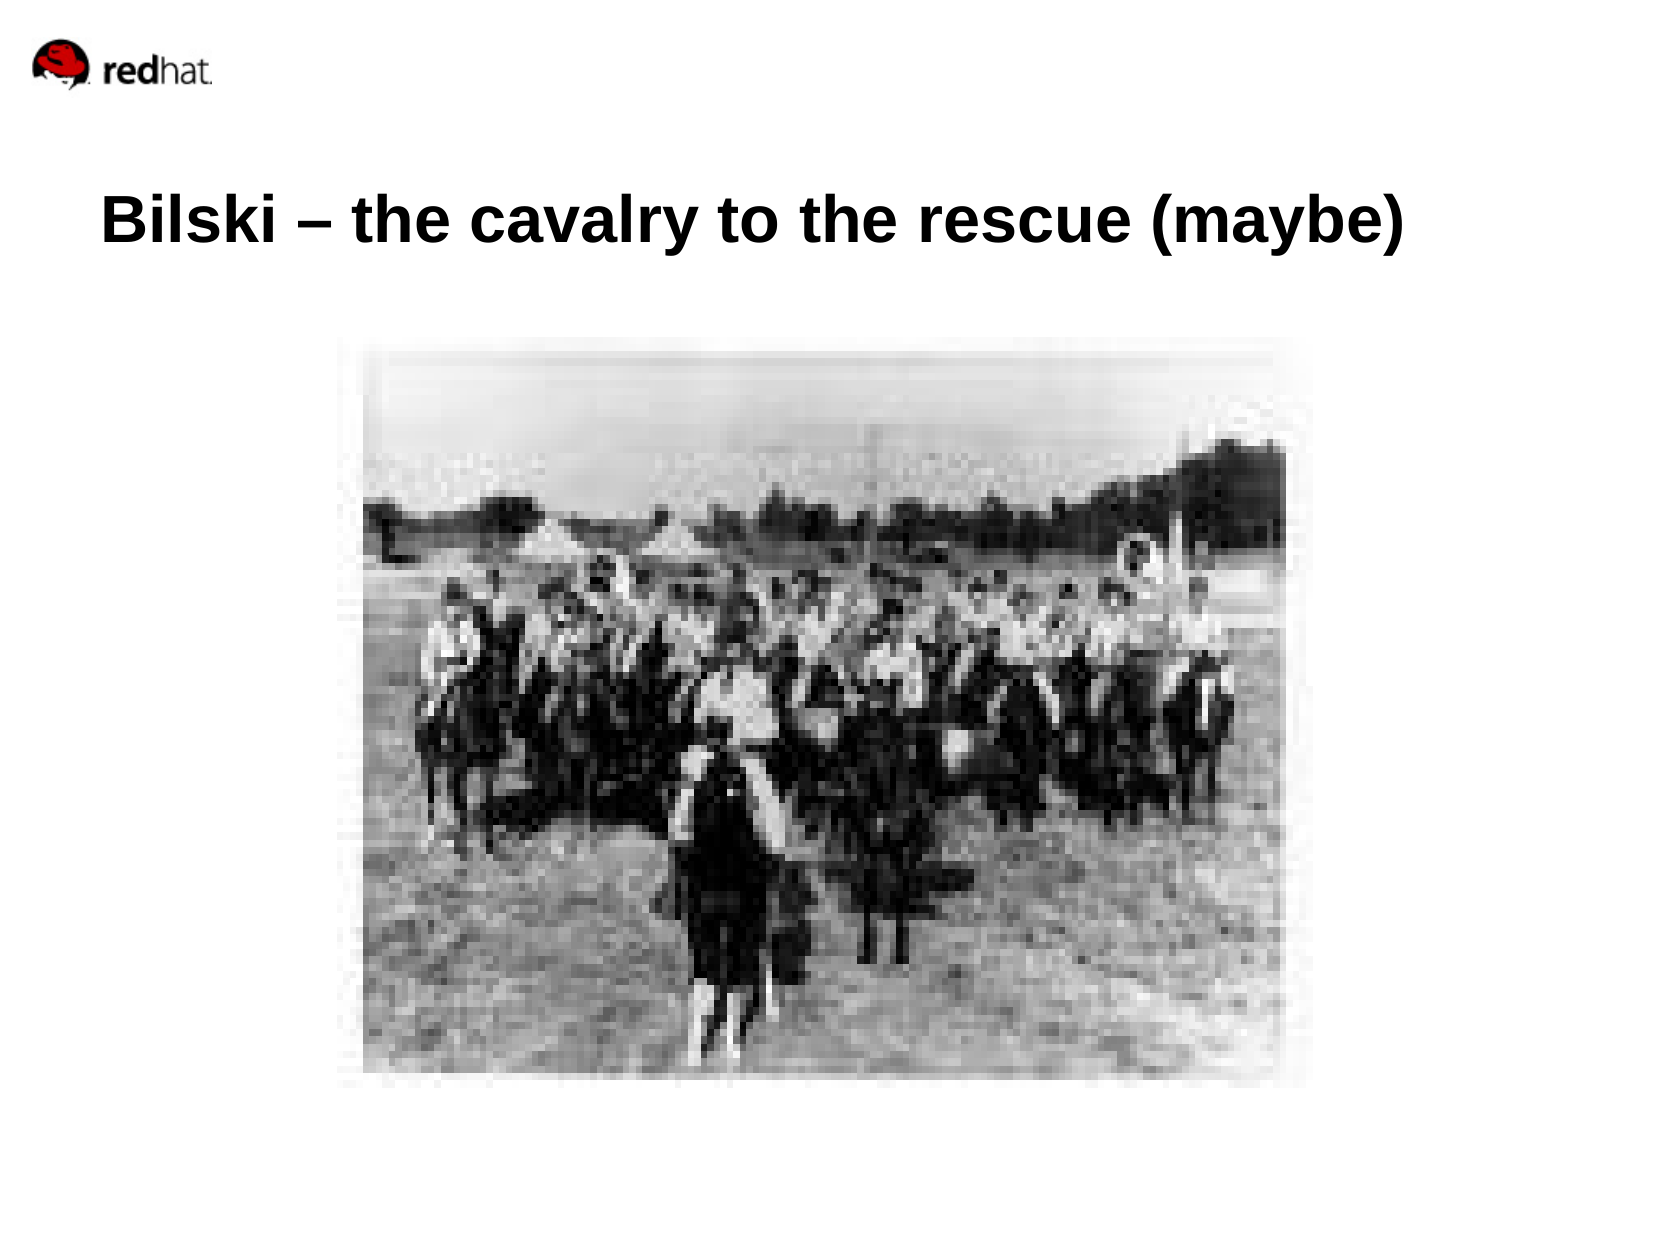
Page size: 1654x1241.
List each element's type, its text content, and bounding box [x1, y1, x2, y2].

title Bilski – the cavalry to the rescue (maybe) [100, 164, 1506, 275]
picture [31, 37, 212, 98]
picture [337, 337, 1313, 1088]
